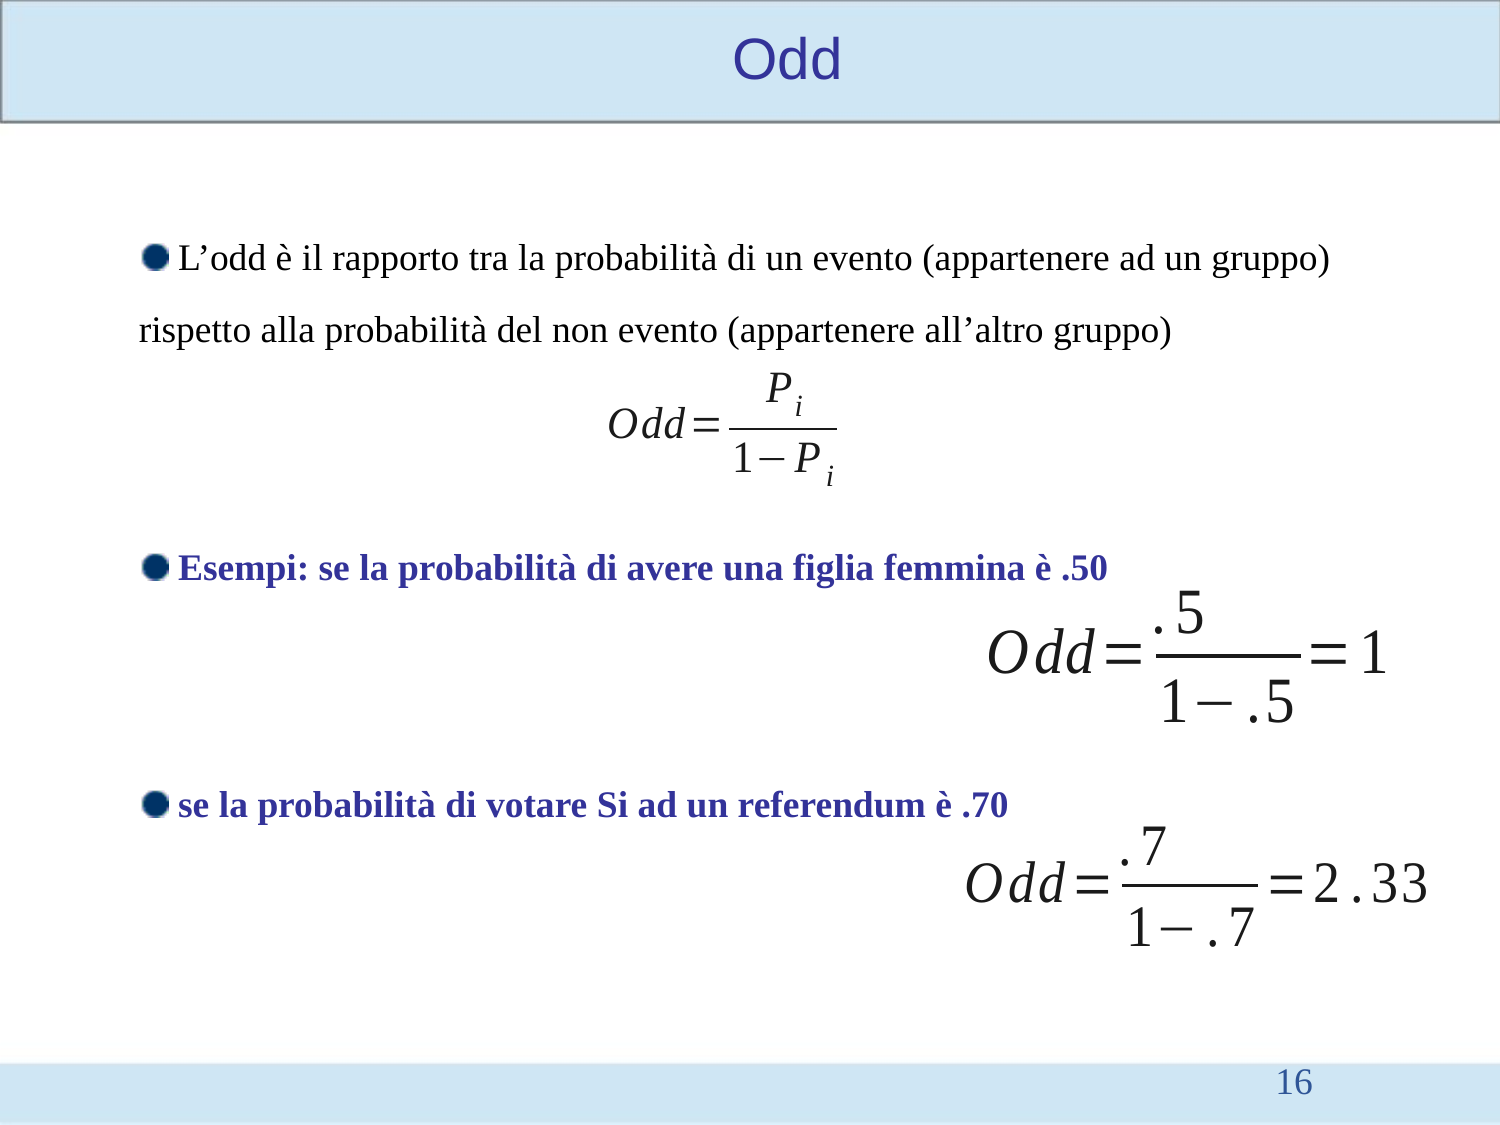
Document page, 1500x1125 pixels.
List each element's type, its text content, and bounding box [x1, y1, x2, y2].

text_box L’odd è il rapporto tra la probabilità di un evento (appartenere ad un gruppo) rispetto alla probabilità del non evento (appartenere all’altro gruppo) Esempi: se la probabilità di avere una figlia femmina è .50 se la probabilità di votare Si ad un referendum è .70 [123, 198, 1368, 1071]
picture [0, 0, 1500, 1125]
chart [972, 574, 1424, 758]
chart [596, 361, 858, 504]
title Odd [113, 0, 1463, 158]
